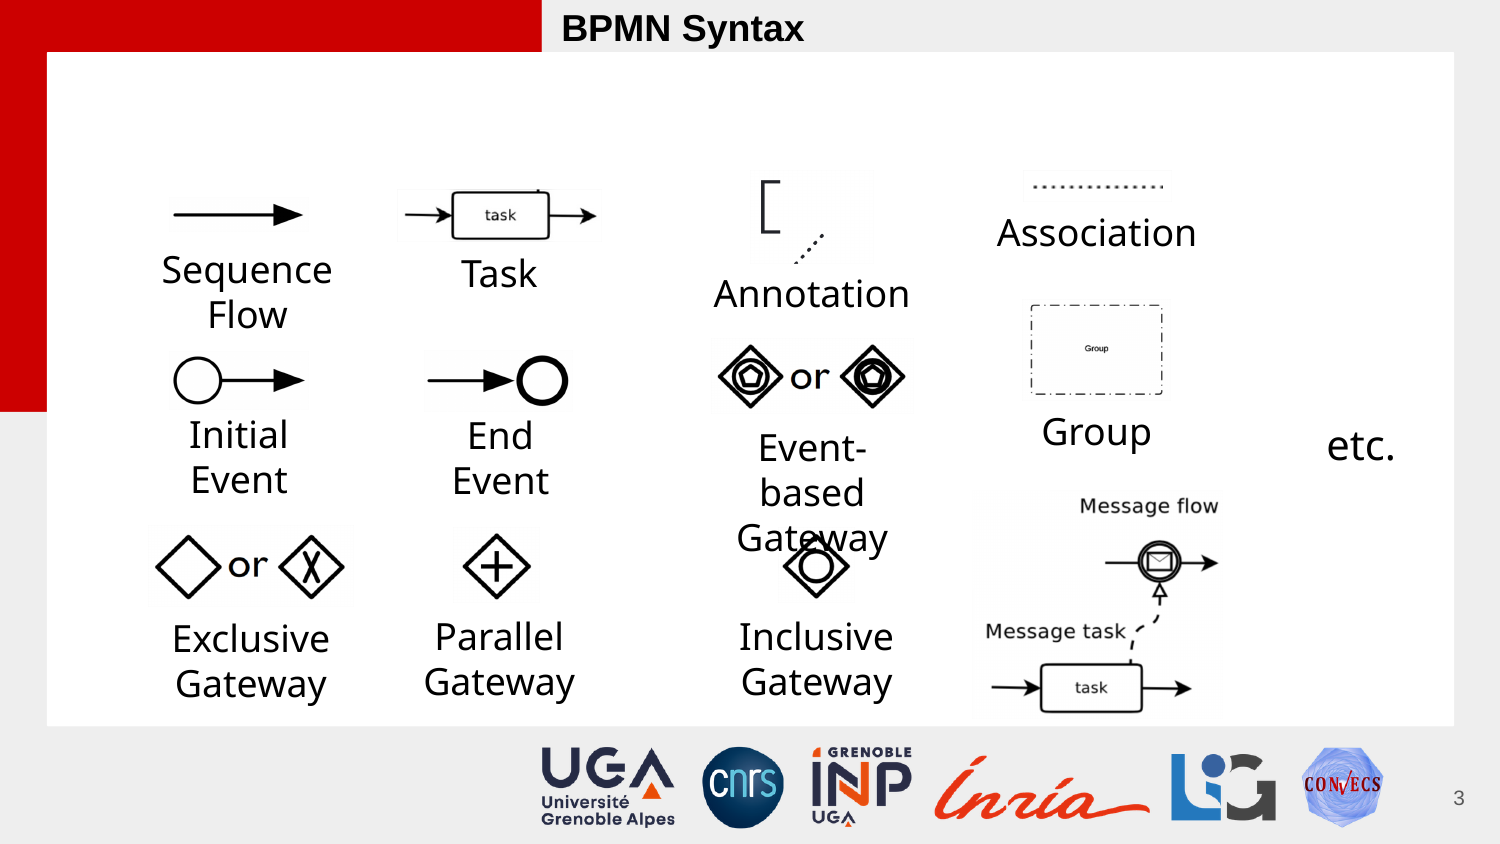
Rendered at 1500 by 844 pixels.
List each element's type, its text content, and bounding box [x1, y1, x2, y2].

text_box Inclusive Gateway [707, 598, 926, 719]
text_box Task [425, 234, 574, 311]
text_box BPMN Syntax [546, 0, 1441, 55]
text_box Group [1022, 393, 1171, 469]
text_box Event-based Gateway [695, 408, 930, 574]
text_box Exclusive Gateway [141, 599, 361, 720]
text_box End Event [426, 397, 575, 518]
text_box Annotation [693, 254, 932, 330]
text_box Initial Event [165, 396, 313, 517]
text_box Parallel Gateway [390, 598, 609, 719]
text_box Association [975, 194, 1219, 270]
text_box etc. [1332, 440, 1344, 447]
slide_number <numéro> [1389, 764, 1480, 830]
text_box etc. [1311, 404, 1423, 456]
text_box Sequence Flow [145, 231, 350, 352]
picture [0, 0, 1500, 844]
